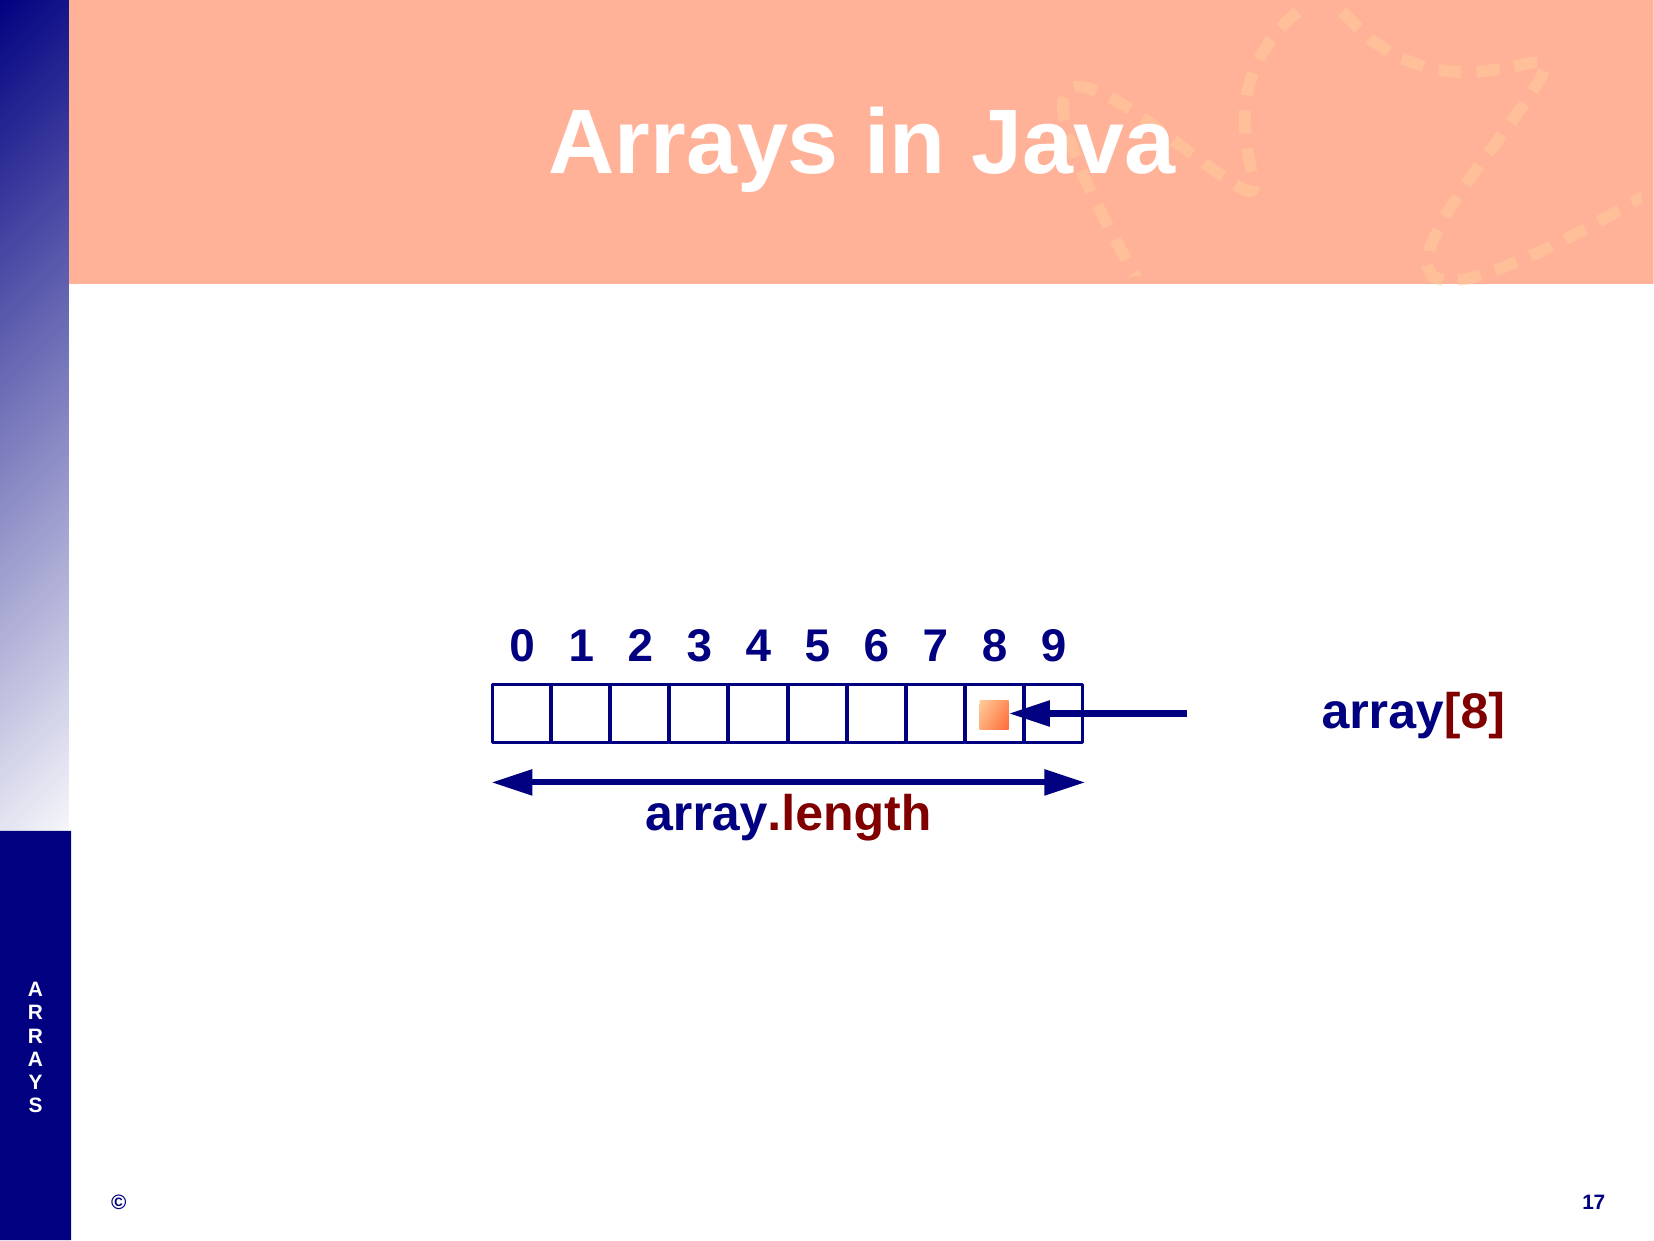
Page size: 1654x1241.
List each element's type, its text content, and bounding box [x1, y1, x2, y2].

text_box array[8] [1178, 682, 1649, 739]
text_box 8 [965, 619, 1024, 671]
text_box 5 [787, 619, 846, 671]
text_box A R R A Y S [0, 830, 71, 1241]
text_box 3 [669, 619, 728, 671]
text_box 4 [728, 619, 787, 671]
text_box 9 [1024, 619, 1084, 671]
text_box 2 [610, 619, 669, 671]
text_box 7 [905, 619, 965, 671]
text_box 6 [846, 619, 905, 671]
text_box 1 [551, 619, 610, 671]
text_box [979, 700, 1009, 730]
text_box 0 [492, 619, 551, 671]
title Arrays in Java [70, 37, 1654, 246]
